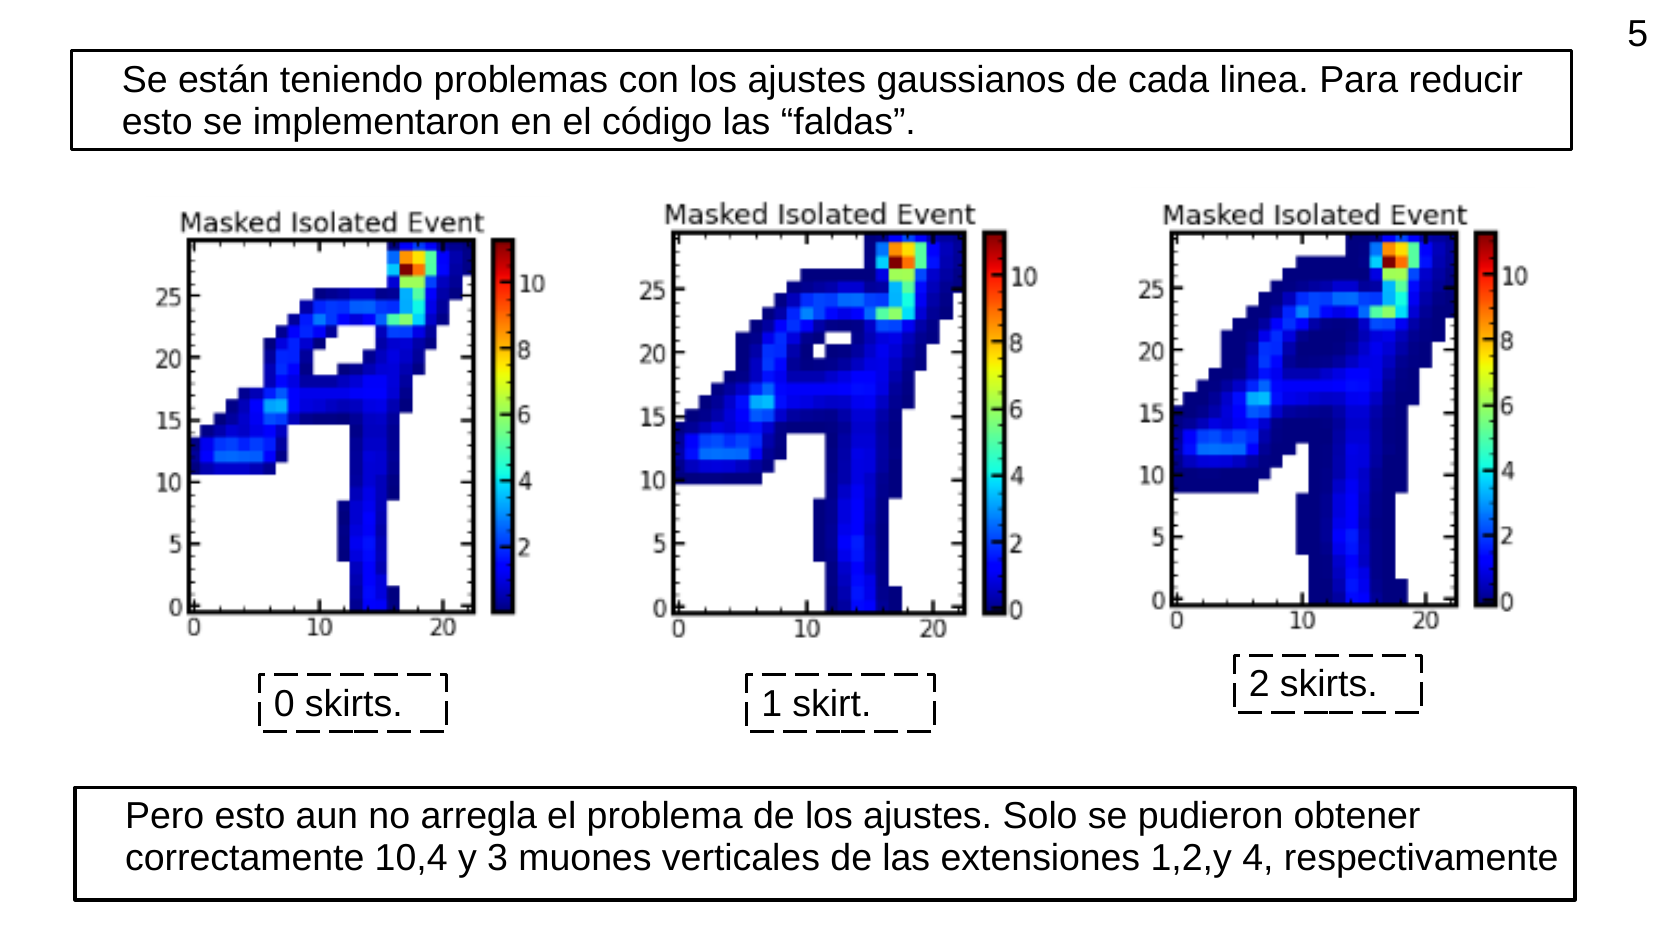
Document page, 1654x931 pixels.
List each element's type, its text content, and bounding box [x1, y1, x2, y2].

picture [1131, 186, 1535, 638]
text_box Pero esto aun no arregla el problema de los ajustes. Solo se pudieron obtener correctamente 10,4 y 3 muones verticales de las extensiones 1,2,y 4, respectivamente [75, 787, 1576, 901]
text_box <number> [1612, 4, 1654, 76]
picture [634, 187, 1047, 649]
text_box 2 skirts. [1234, 655, 1422, 713]
text_box 0 skirts. [259, 674, 447, 732]
text_box 1 skirt. [746, 674, 935, 732]
picture [146, 195, 550, 647]
text_box Se están teniendo problemas con los ajustes gaussianos de cada linea. Para reducir esto se implementaron en el código las “faldas”. [71, 50, 1572, 150]
